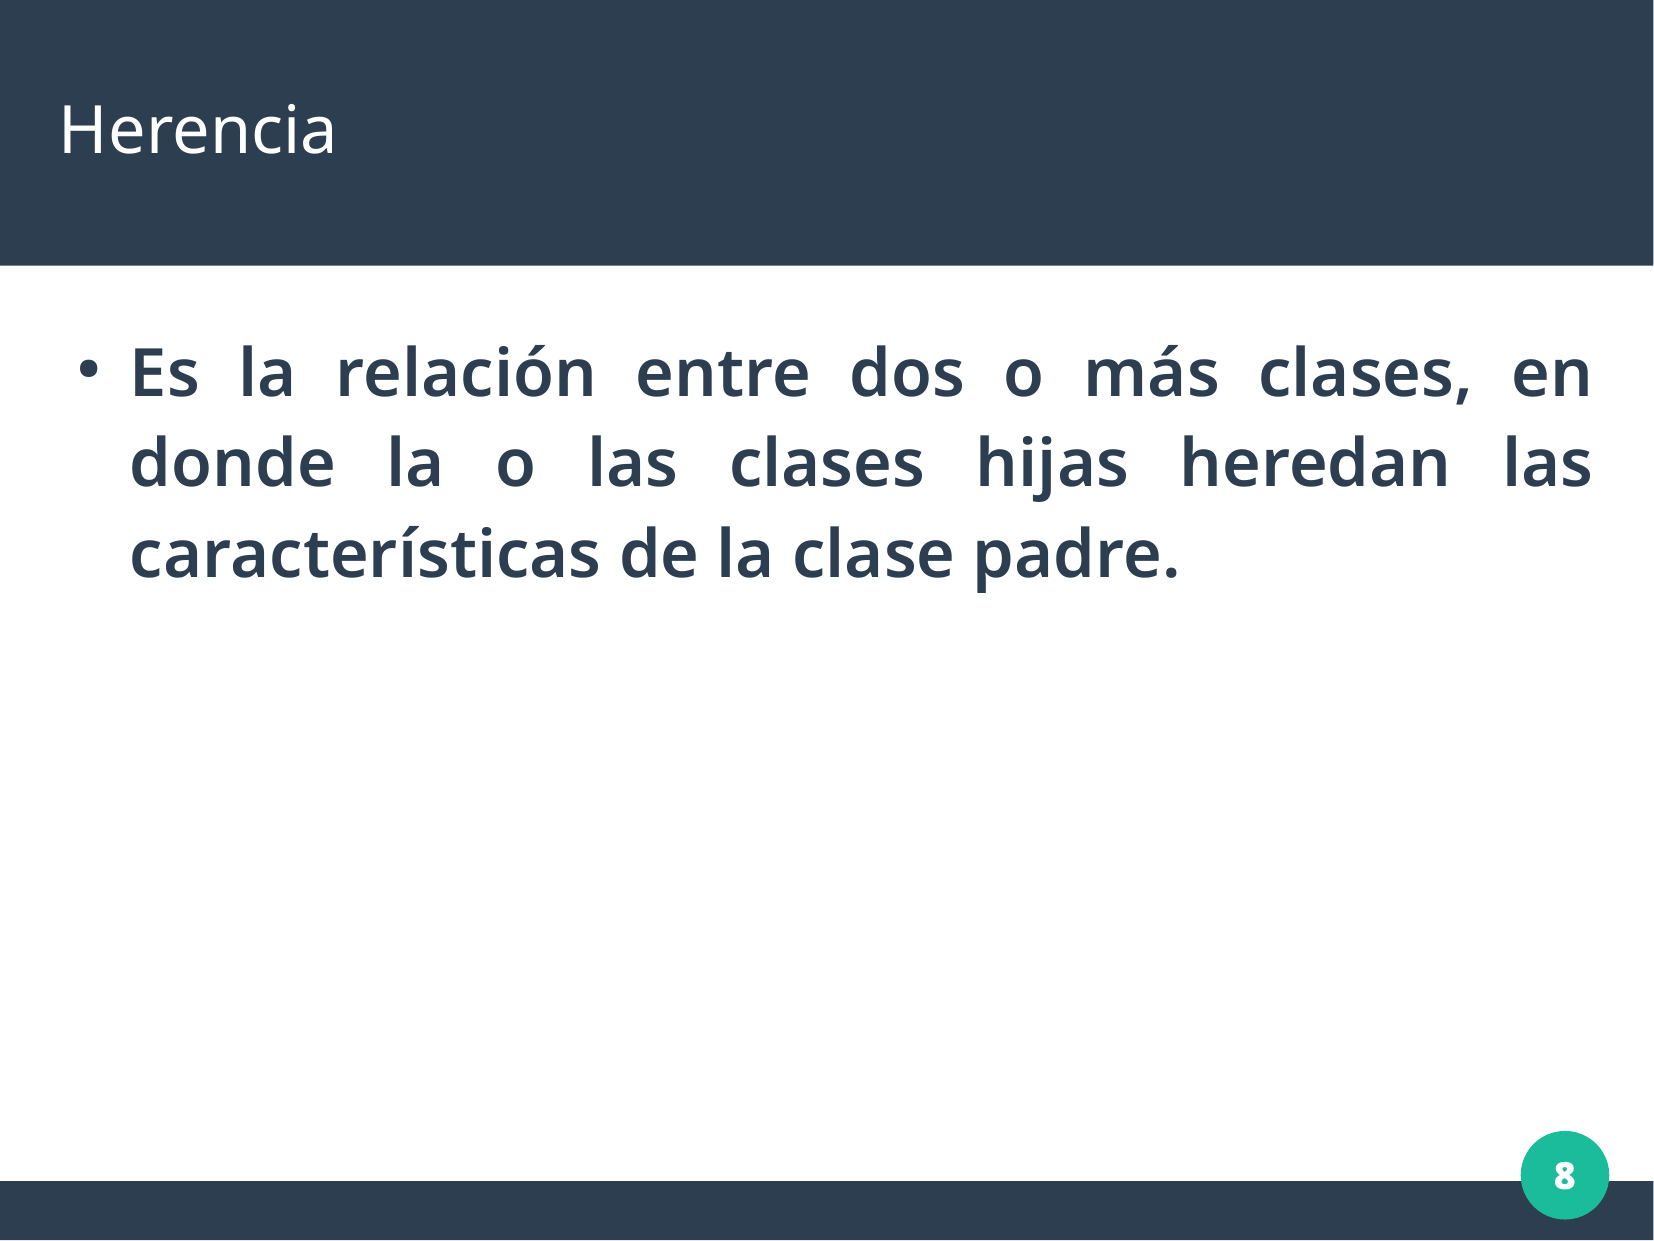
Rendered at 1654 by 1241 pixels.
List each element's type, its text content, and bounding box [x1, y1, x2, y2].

title Herencia [59, 49, 1595, 207]
list Es la relación entre dos o más clases, en donde la o las clases hijas heredan las características de la clase padre. [59, 324, 1595, 1152]
